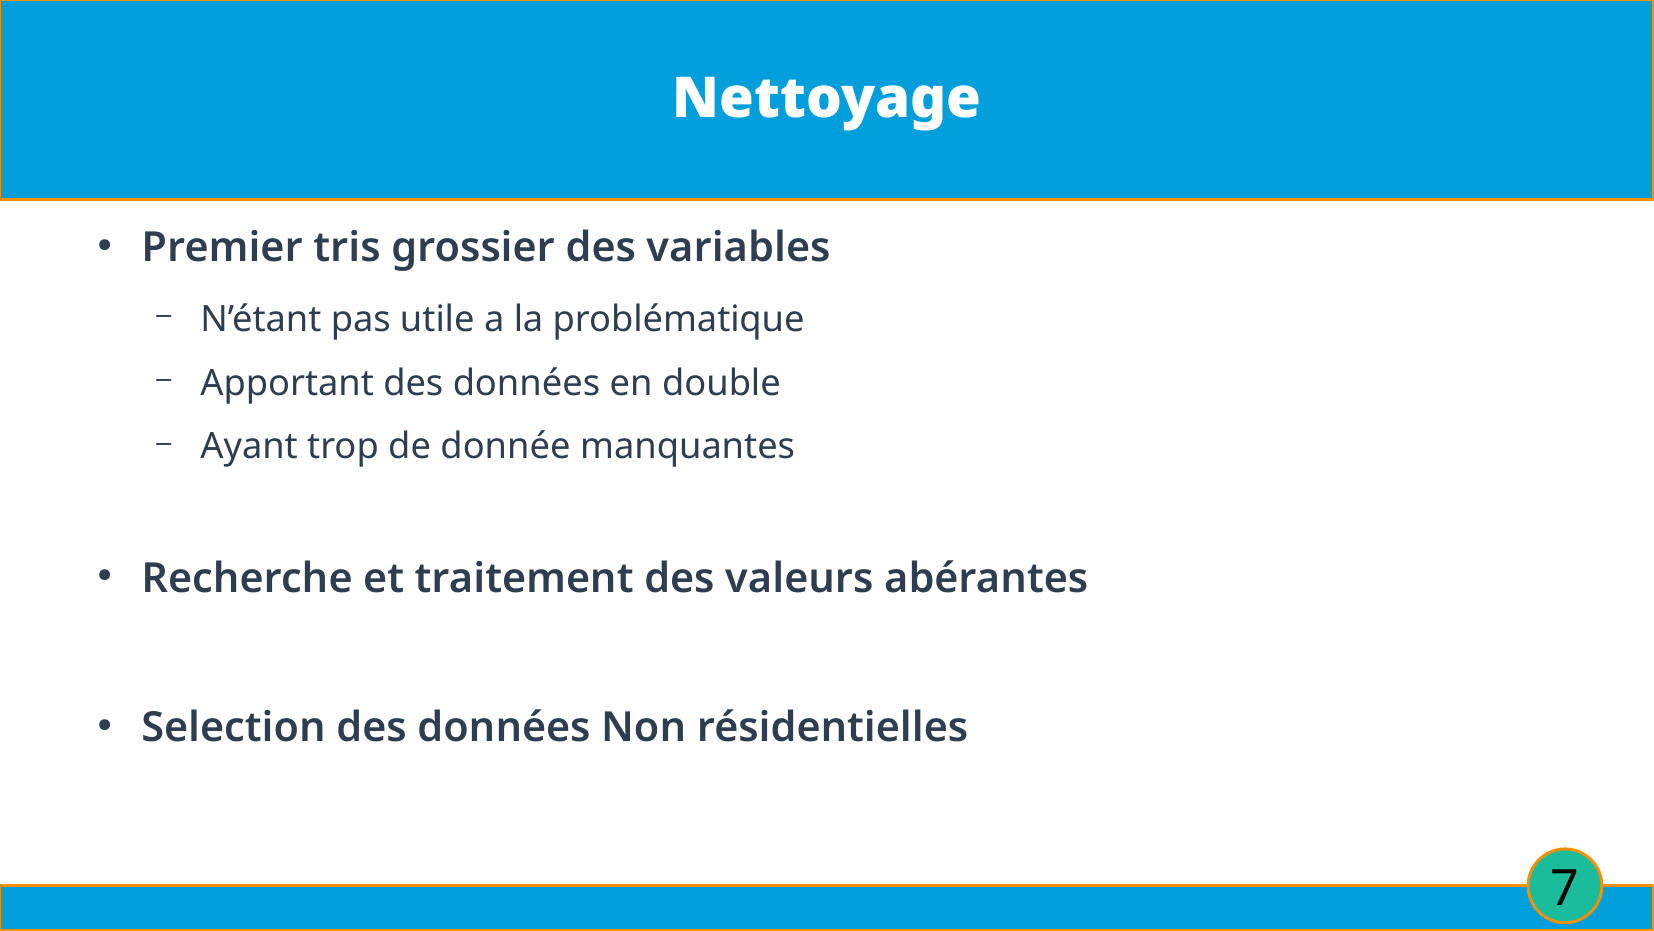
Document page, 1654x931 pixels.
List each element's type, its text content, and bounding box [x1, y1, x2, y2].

title Nettoyage [59, 37, 1595, 155]
list Premier tris grossier des variables N’étant pas utile a la problématique Apportant des données en double Ayant trop de donnée manquantes Recherche et traitement des valeurs abérantes Selection des données Non résidentielles [82, 217, 1571, 758]
